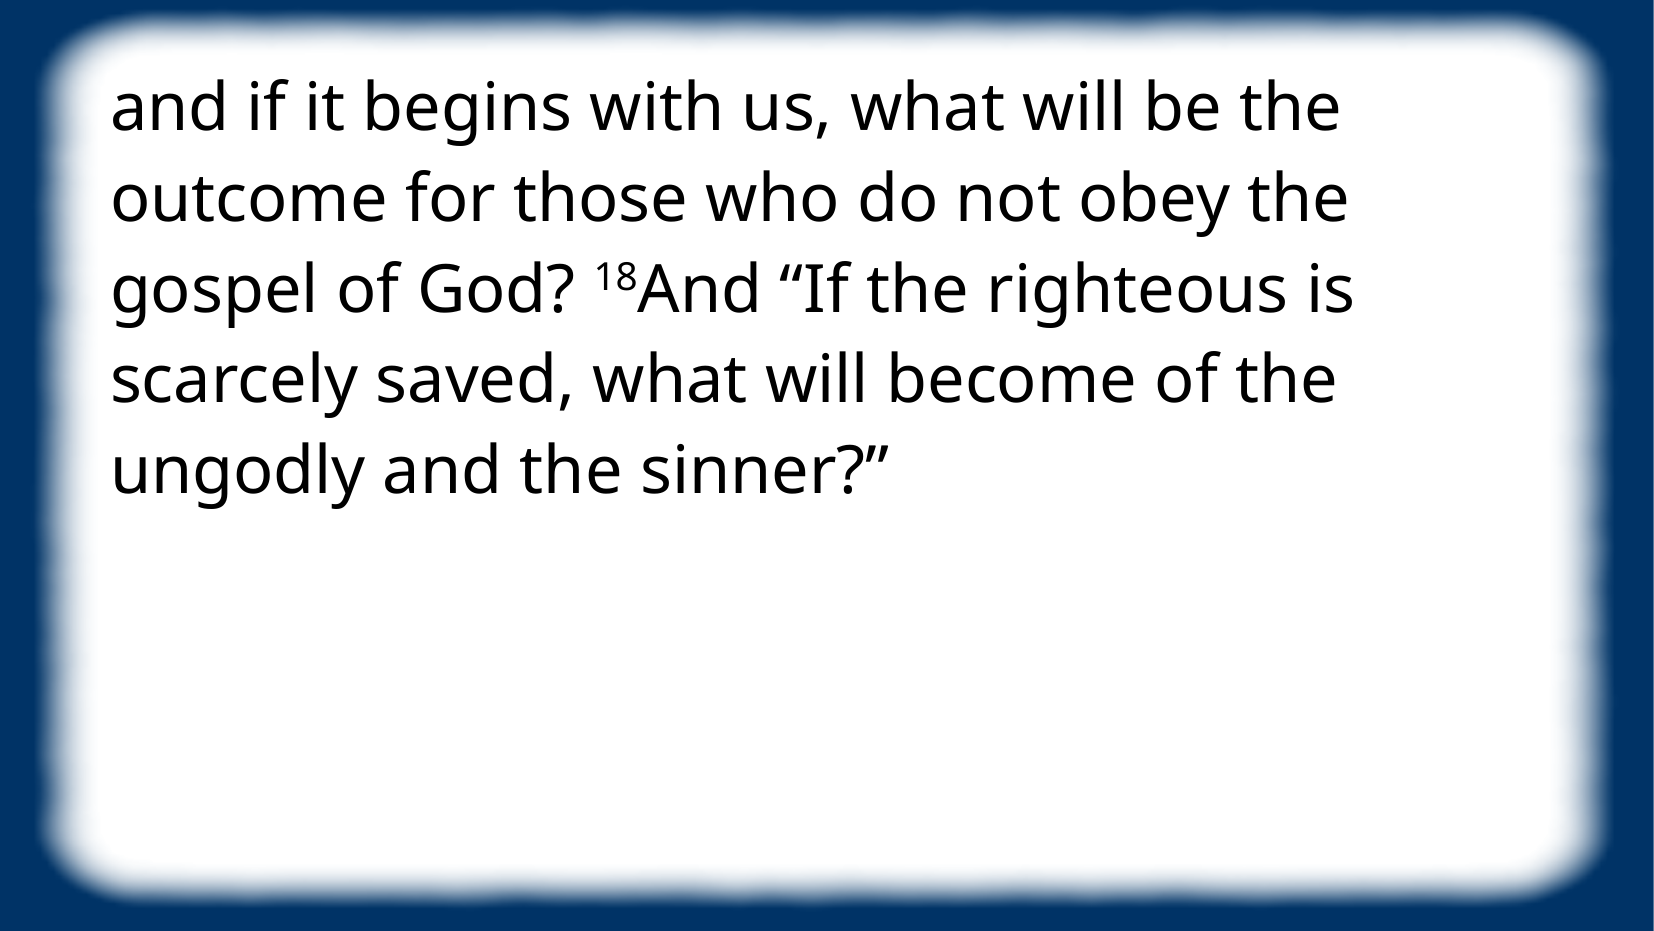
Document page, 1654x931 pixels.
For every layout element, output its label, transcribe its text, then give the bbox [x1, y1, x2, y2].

picture [0, 0, 1654, 931]
text_box and if it begins with us, what will be the outcome for those who do not obey the gospel of God? 18And “If the righteous is scarcely saved, what will become of the ungodly and the sinner?” [76, 51, 1562, 511]
